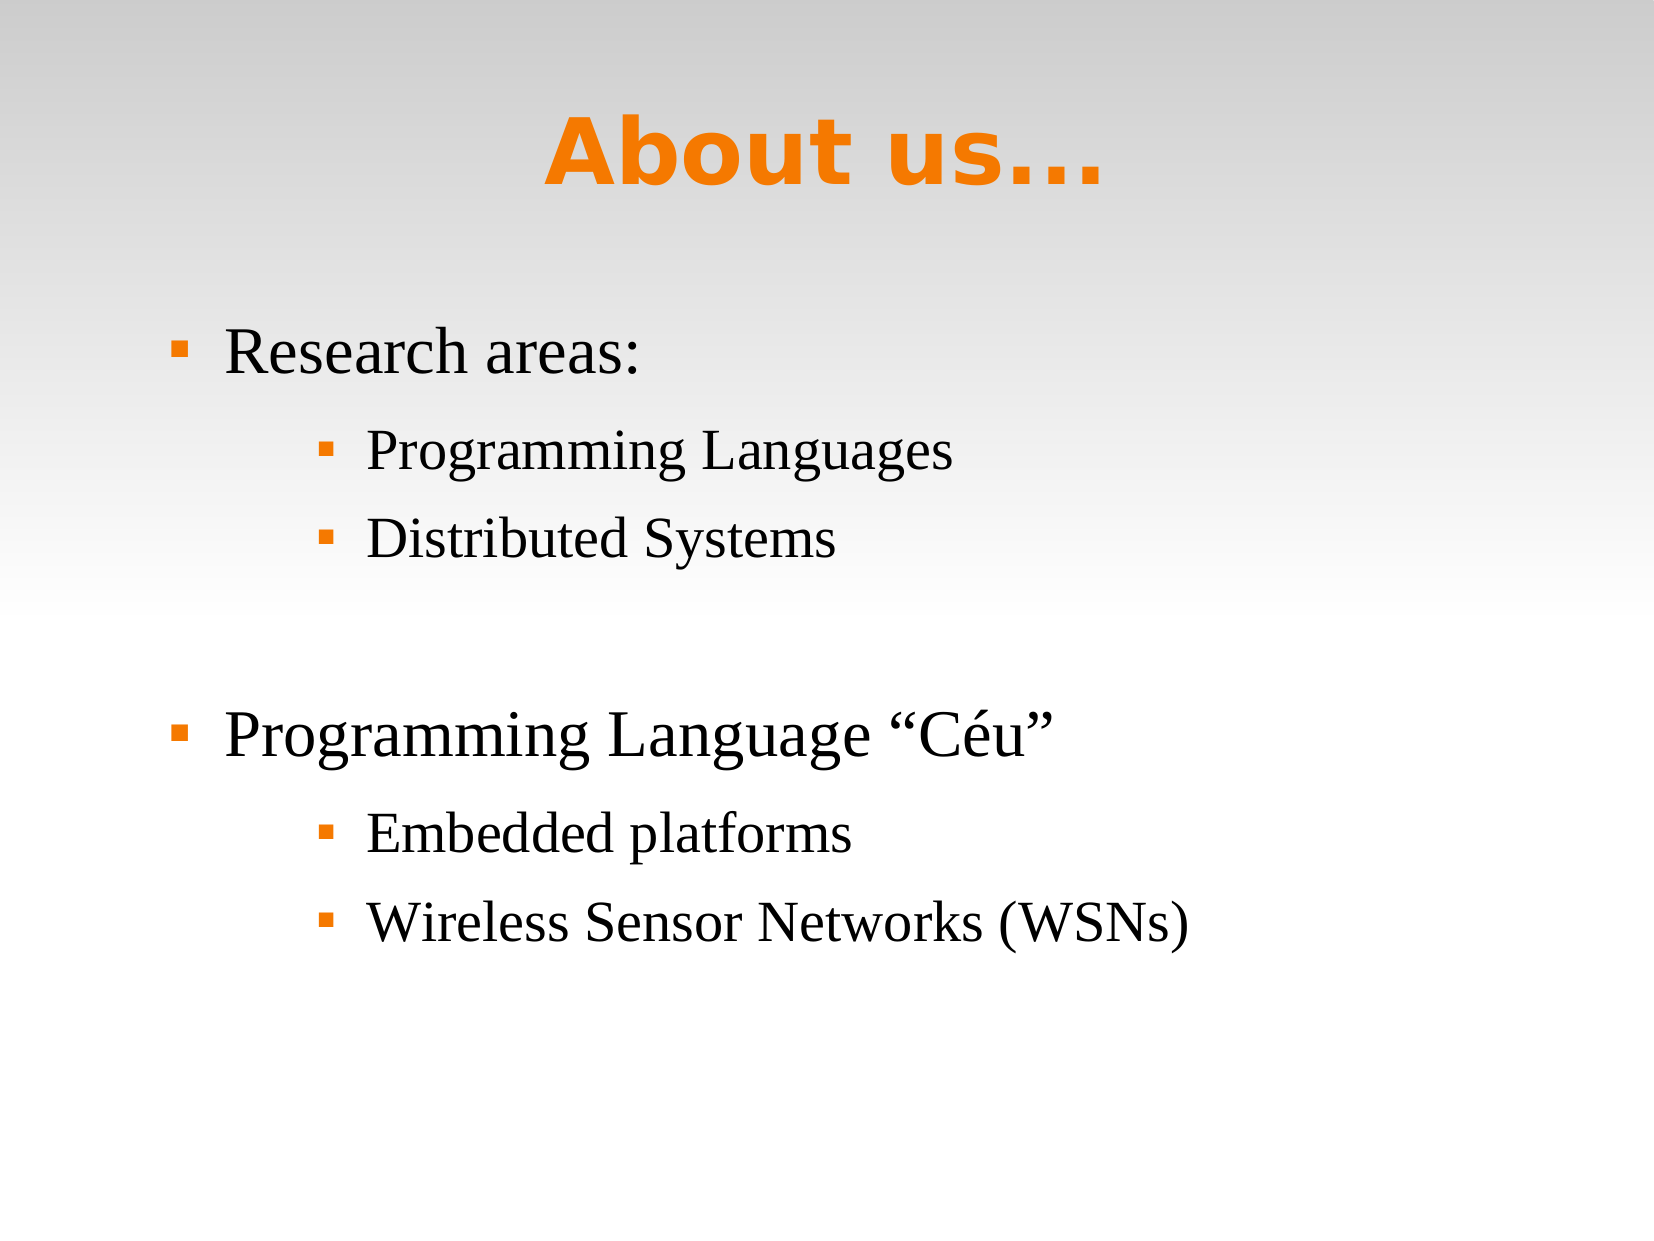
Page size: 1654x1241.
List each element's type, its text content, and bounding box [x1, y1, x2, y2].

list Research areas: Programming Languages Distributed Systems Programming Language “Céu” Embedded platforms Wireless Sensor Networks (WSNs) [82, 313, 1538, 1133]
title About us... [82, 49, 1571, 257]
